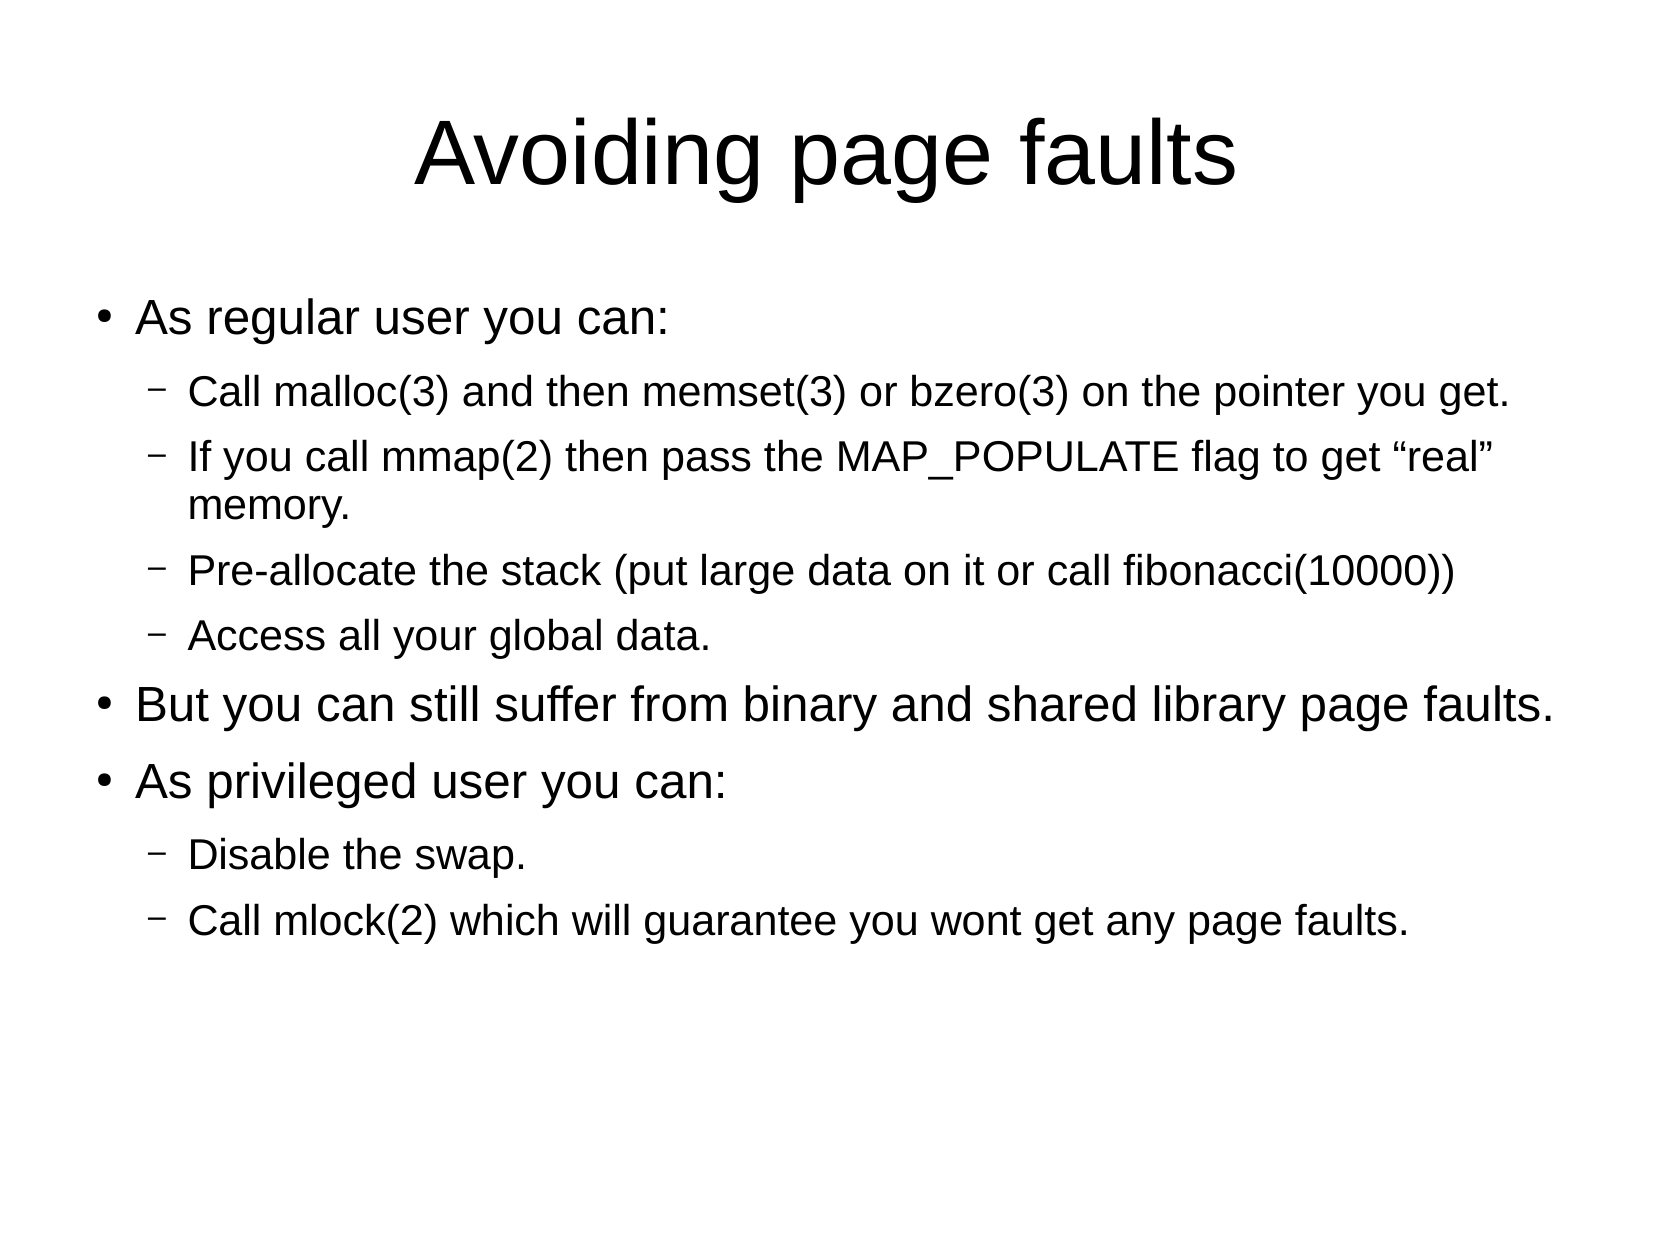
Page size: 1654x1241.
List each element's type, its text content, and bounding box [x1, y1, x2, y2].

list As regular user you can: Call malloc(3) and then memset(3) or bzero(3) on the pointer you get. If you call mmap(2) then pass the MAP_POPULATE flag to get “real” memory. Pre-allocate the stack (put large data on it or call fibonacci(10000)) Access all your global data. But you can still suffer from binary and shared library page faults. As privileged user you can: Disable the swap. Call mlock(2) which will guarantee you wont get any page faults. [82, 290, 1571, 1010]
title Avoiding page faults [82, 49, 1571, 257]
